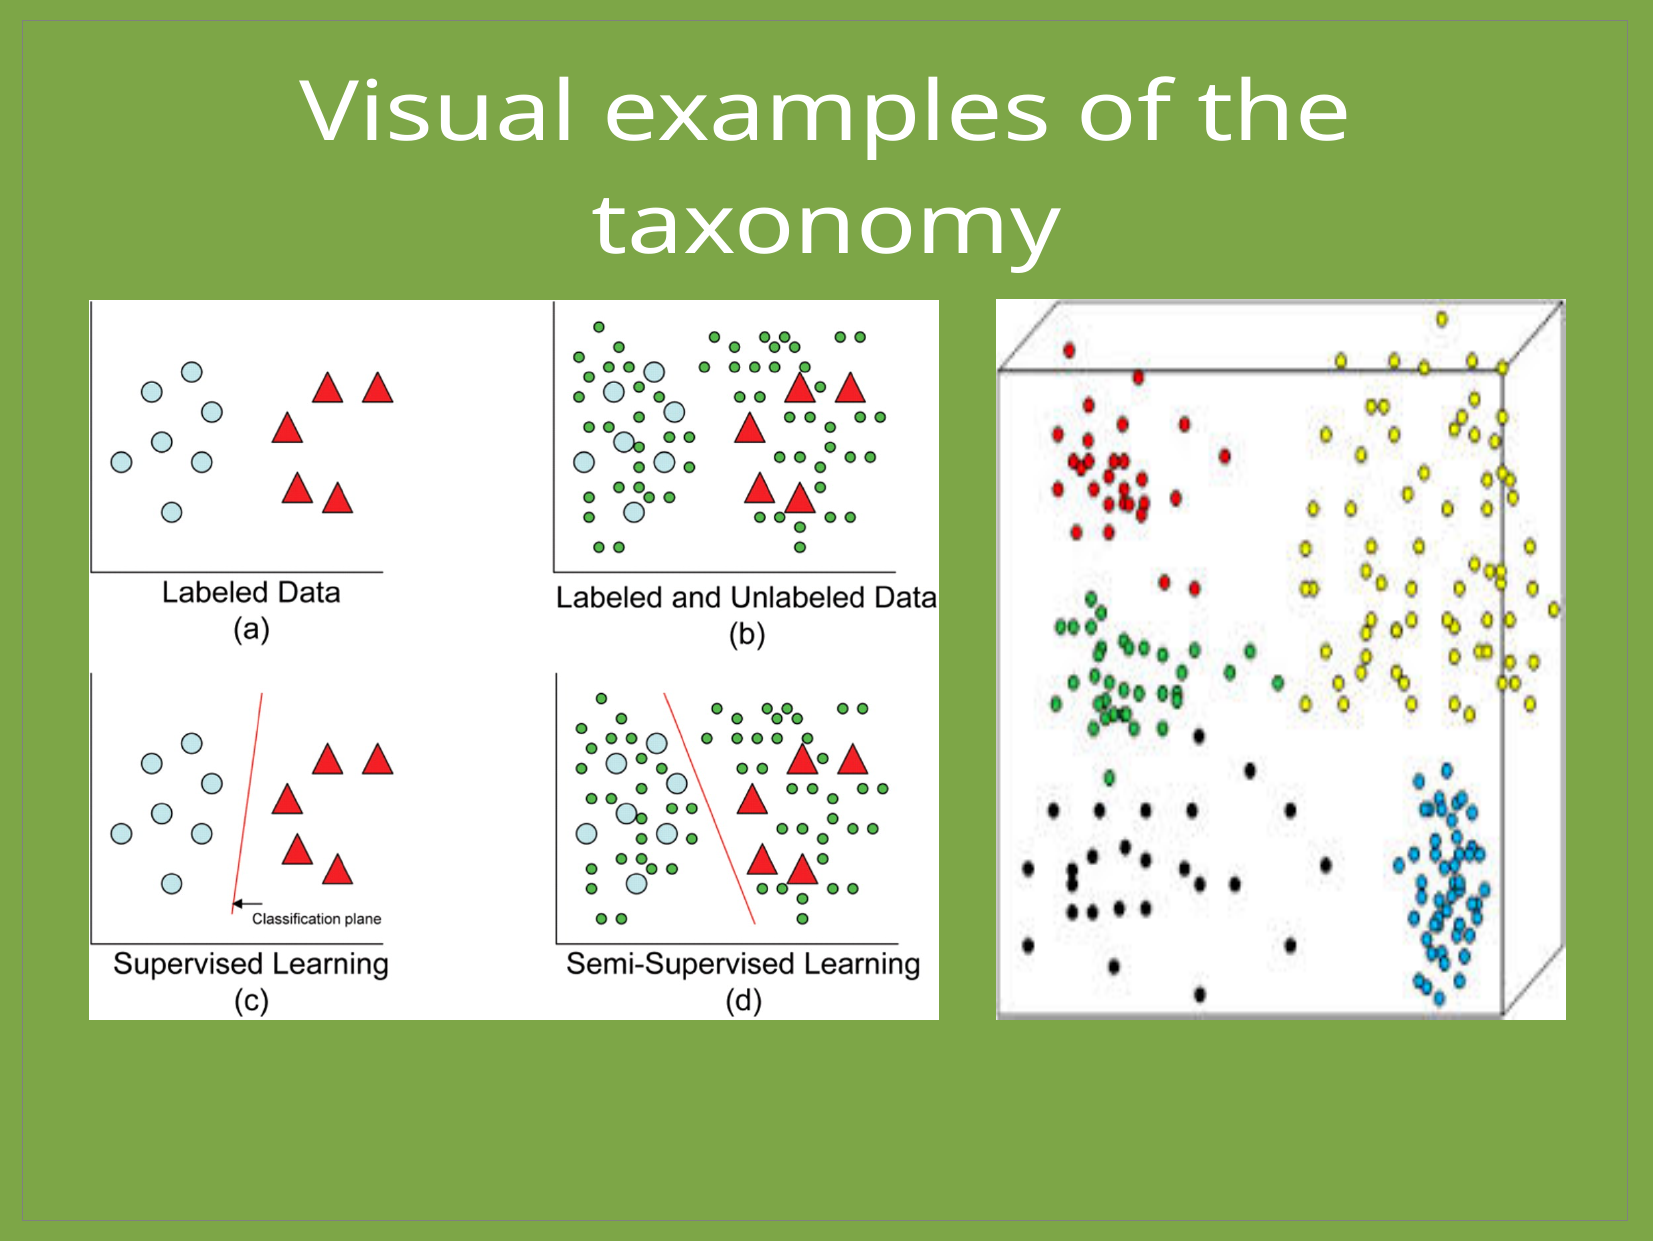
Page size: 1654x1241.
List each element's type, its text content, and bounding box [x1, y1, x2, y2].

title Visual examples of the taxonomy [82, 61, 1571, 269]
picture [89, 300, 939, 1020]
text_box [22, 20, 1628, 1221]
picture [996, 299, 1566, 1020]
